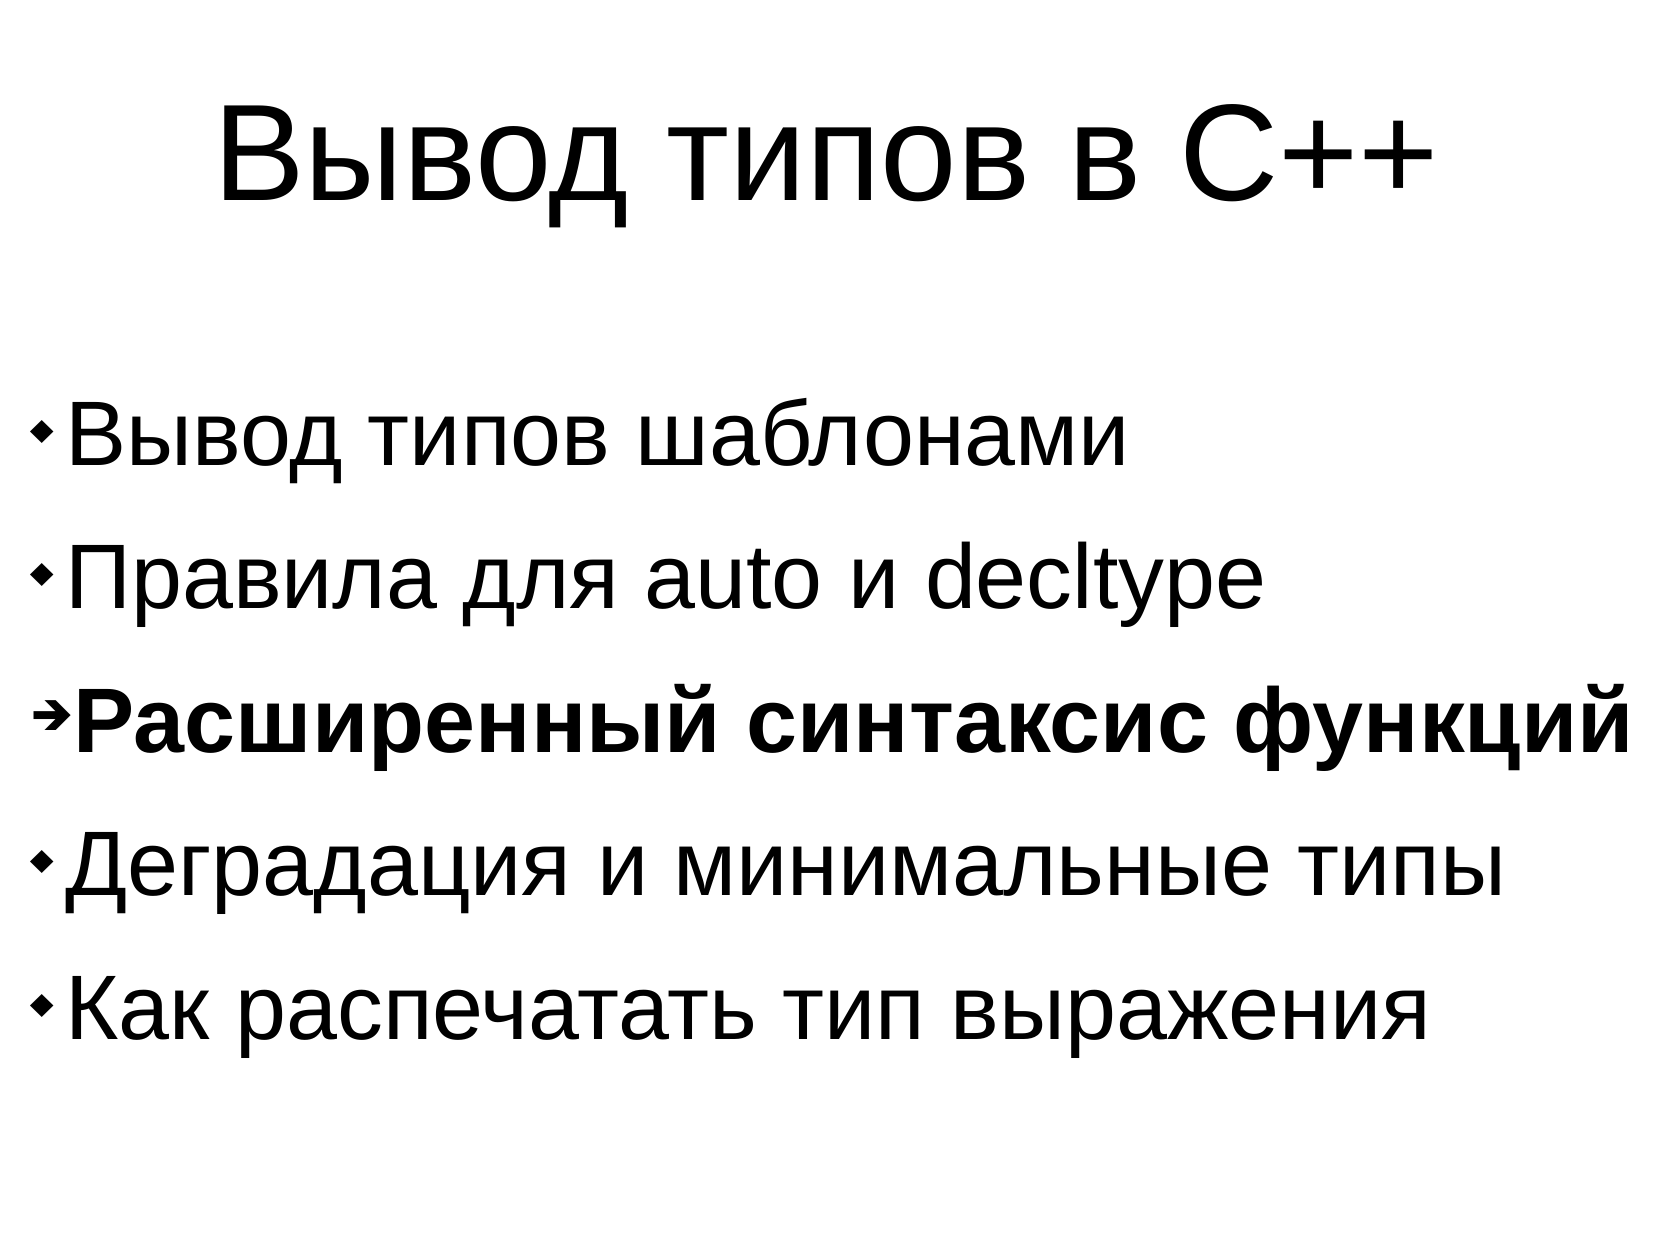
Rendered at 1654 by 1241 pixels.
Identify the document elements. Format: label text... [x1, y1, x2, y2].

subtitle Вывод типов шаблонами Правила для auto и decltype Расширенный синтаксис функций Деградация и минимальные типы Как распечатать тип выражения [30, 290, 1654, 1111]
title Вывод типов в C++ [82, 49, 1571, 257]
